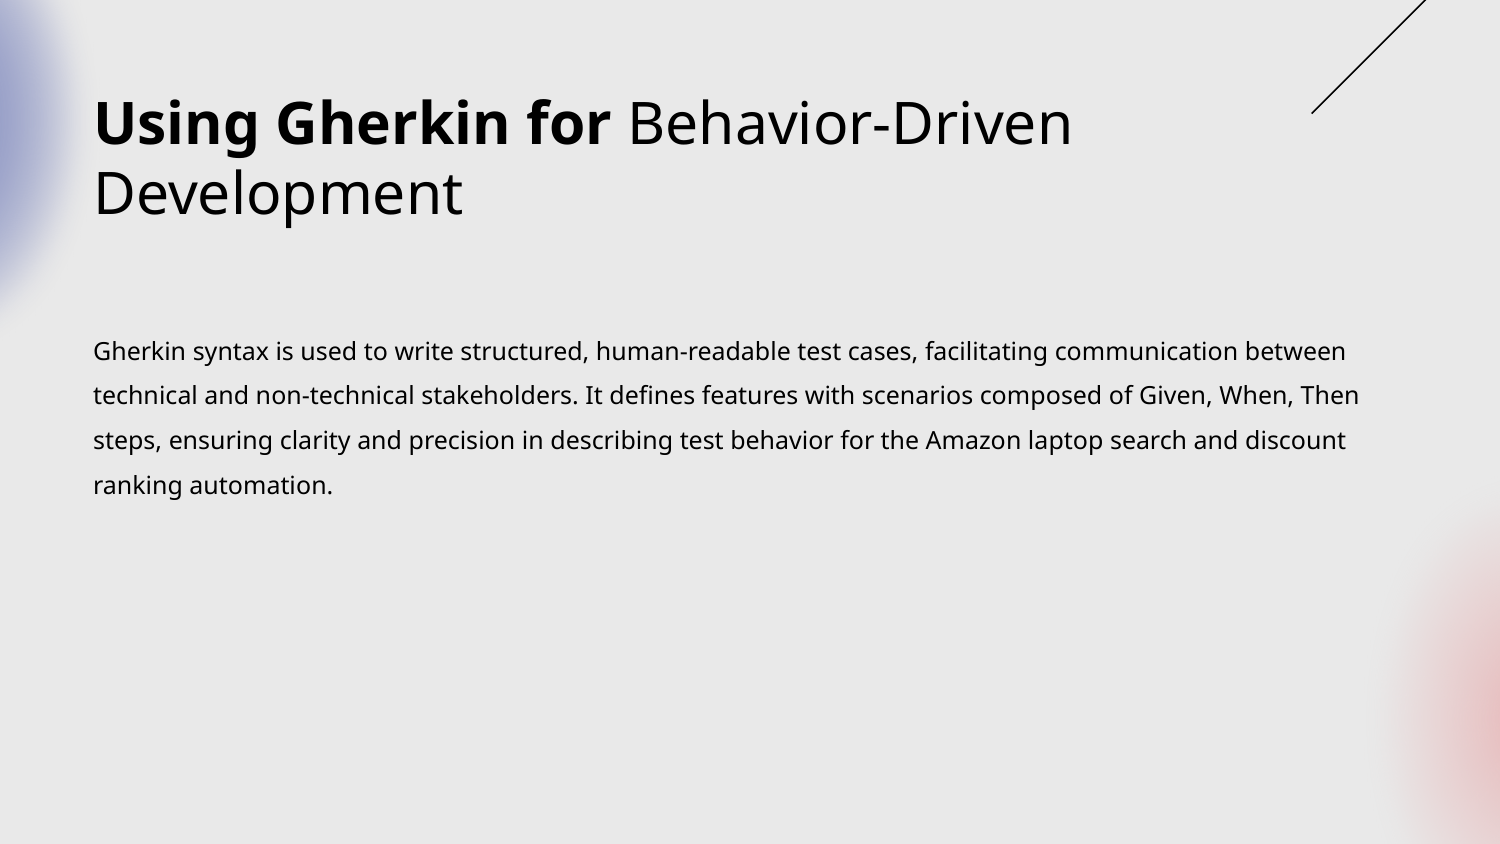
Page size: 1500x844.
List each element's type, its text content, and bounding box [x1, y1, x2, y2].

text_box Gherkin syntax is used to write structured, human-readable test cases, facilitating communication between technical and non-technical stakeholders. It defines features with scenarios composed of Given, When, Then steps, ensuring clarity and precision in describing test behavior for the Amazon laptop search and discount ranking automation. [78, 313, 1422, 766]
text_box Using Gherkin for Behavior-Driven Development [78, 78, 1422, 234]
